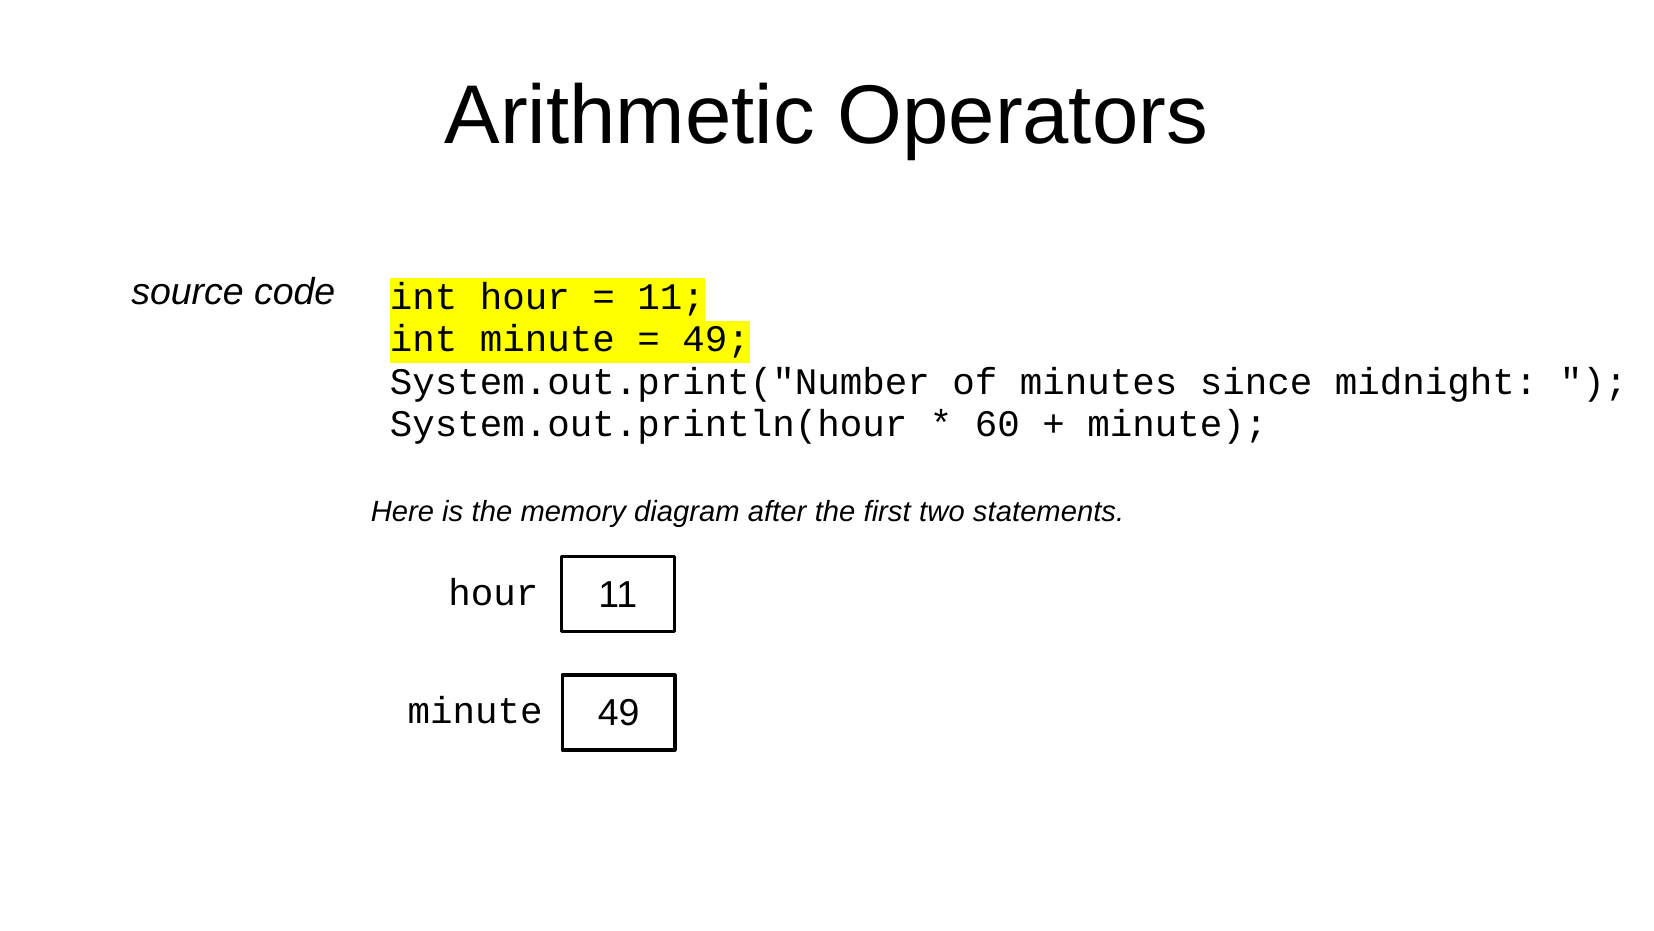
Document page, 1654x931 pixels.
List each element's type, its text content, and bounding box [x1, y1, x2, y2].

text_box source code [116, 263, 351, 320]
text_box 49 [562, 675, 675, 751]
text_box 11 [561, 556, 675, 632]
text_box hour [433, 566, 554, 625]
title Arithmetic Operators [82, 37, 1571, 193]
text_box minute [393, 684, 558, 743]
text_box int hour = 11; int minute = 49; System.out.print("Number of minutes since midnight: "); System.out.println(hour * 60 + minute); [375, 270, 1643, 499]
text_box Here is the memory diagram after the first two statements. [356, 487, 1141, 536]
